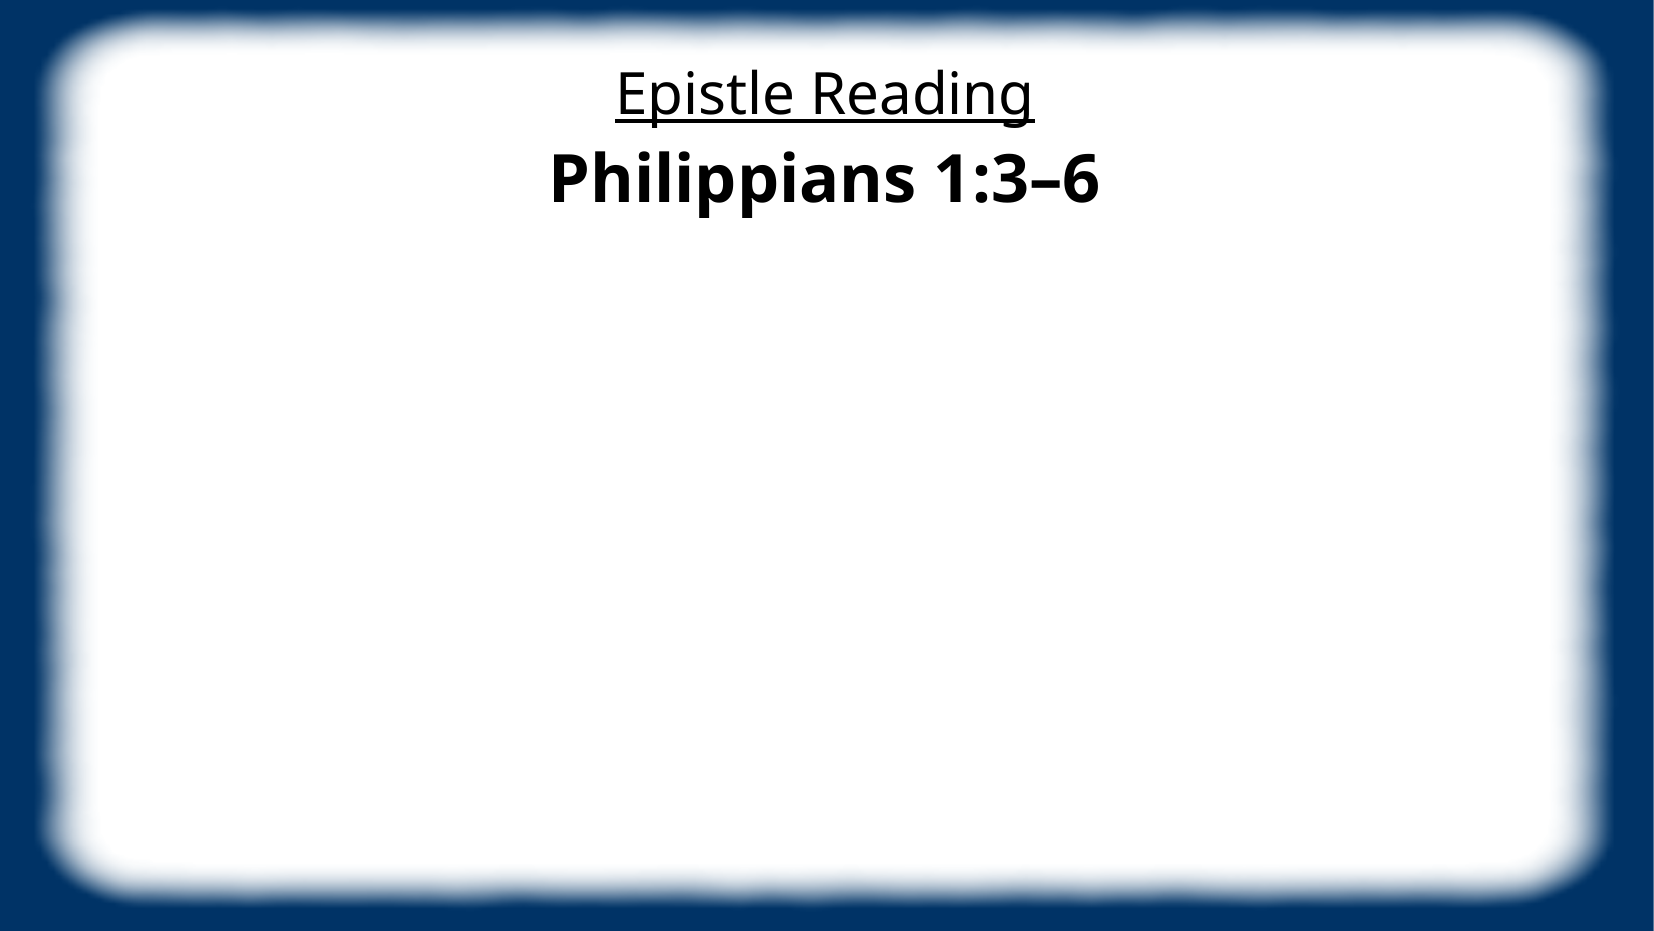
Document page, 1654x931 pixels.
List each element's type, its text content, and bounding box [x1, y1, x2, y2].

picture [0, 0, 1654, 931]
text_box Epistle Reading Philippians 1:3–6 [105, 45, 1546, 226]
